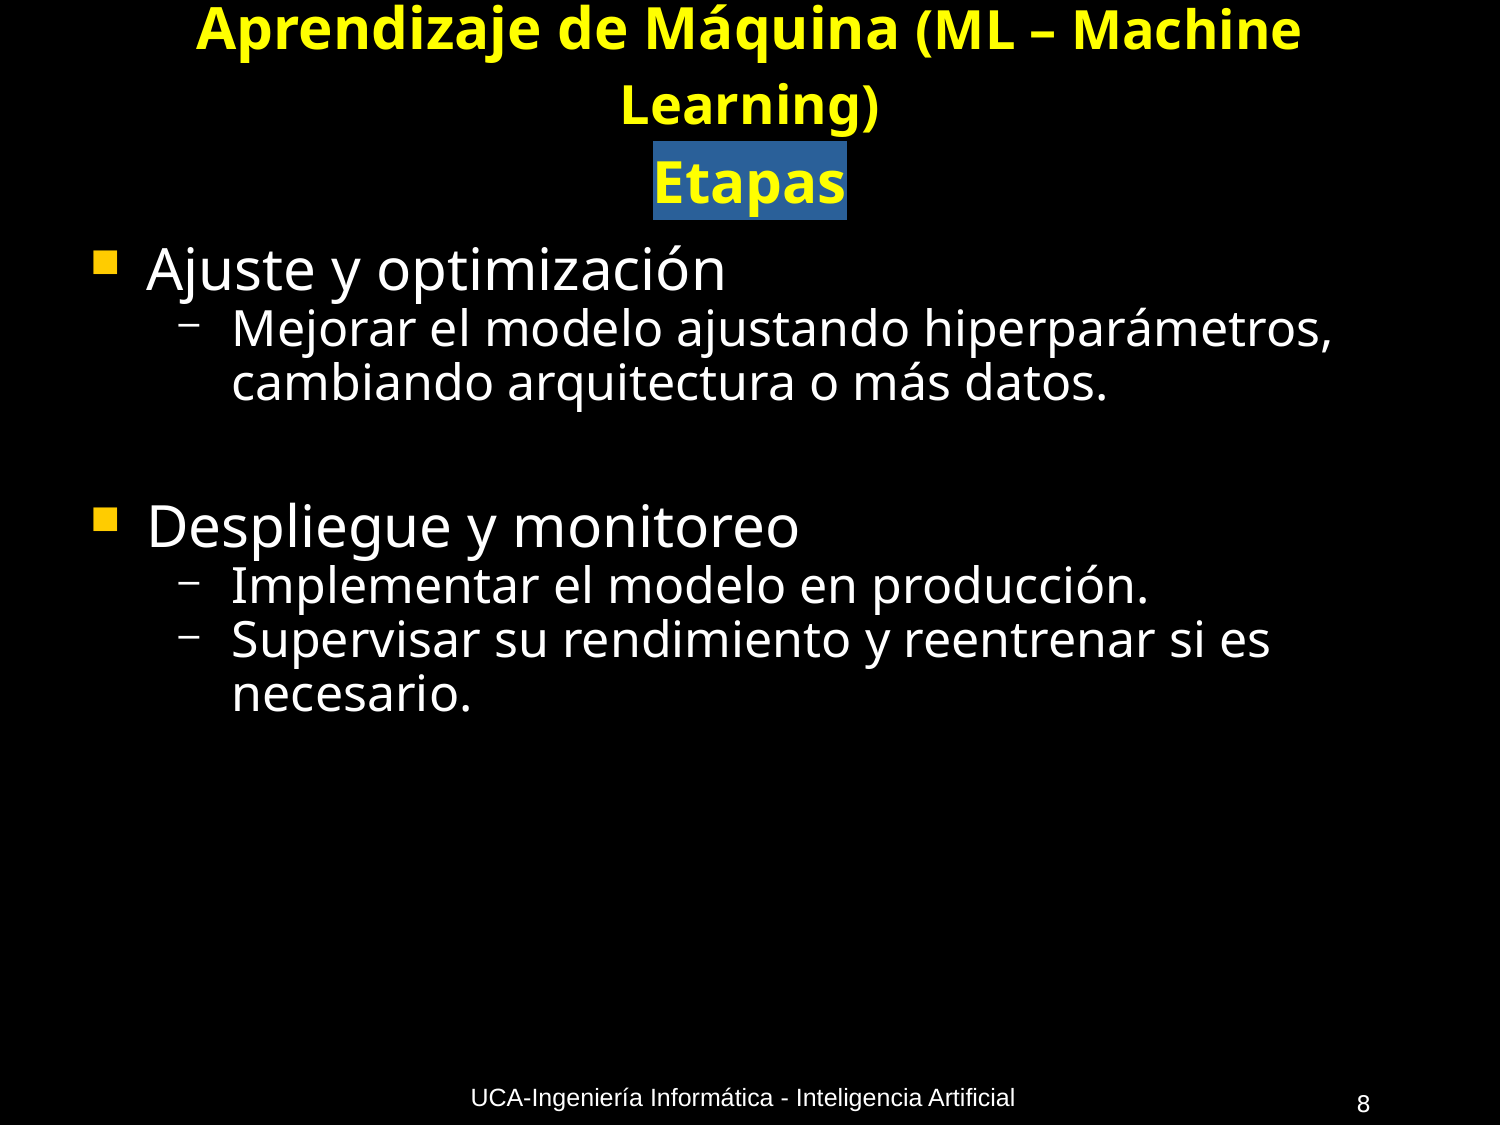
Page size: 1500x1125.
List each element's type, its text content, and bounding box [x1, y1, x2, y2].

text_box Ajuste y optimización Mejorar el modelo ajustando hiperparámetros, cambiando arquitectura o más datos. Despliegue y monitoreo Implementar el modelo en producción. Supervisar su rendimiento y reentrenar si es necesario. [75, 232, 1426, 1051]
title Aprendizaje de Máquina (ML – Machine Learning) Etapas [75, 45, 1425, 162]
